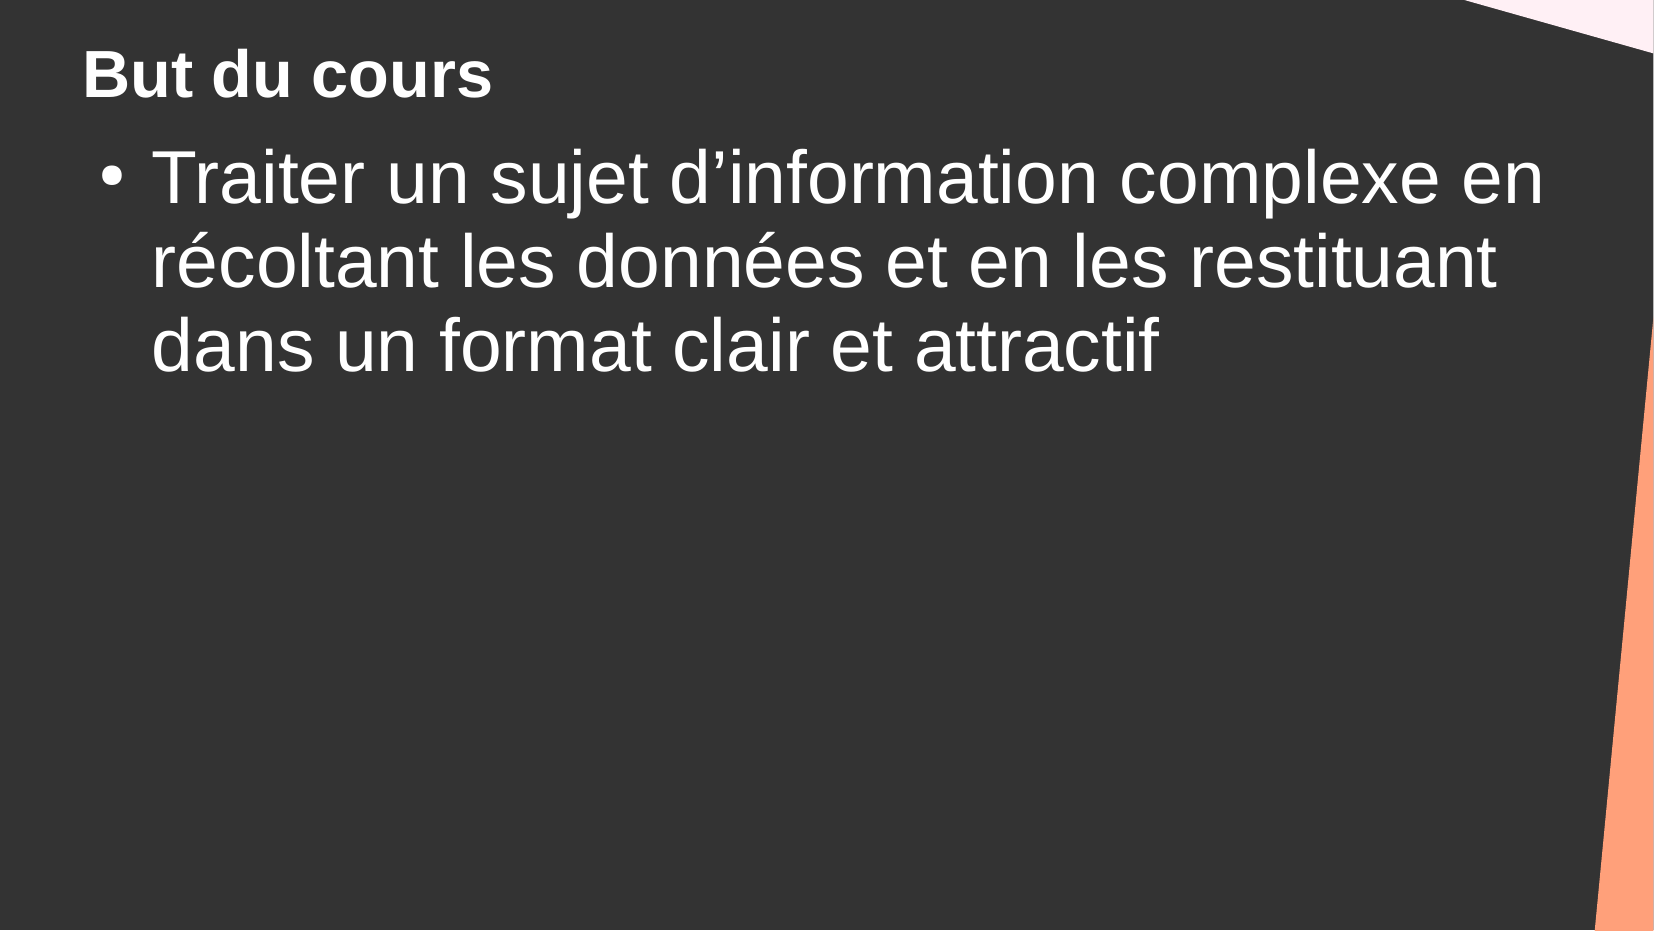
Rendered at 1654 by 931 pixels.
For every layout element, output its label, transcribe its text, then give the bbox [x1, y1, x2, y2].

text_box [1464, 0, 1654, 54]
title But du cours [82, 37, 1571, 122]
text_box [1594, 311, 1654, 931]
list Traiter un sujet d’information complexe en récoltant les données et en les restituant dans un format clair et attractif [80, 135, 1560, 762]
